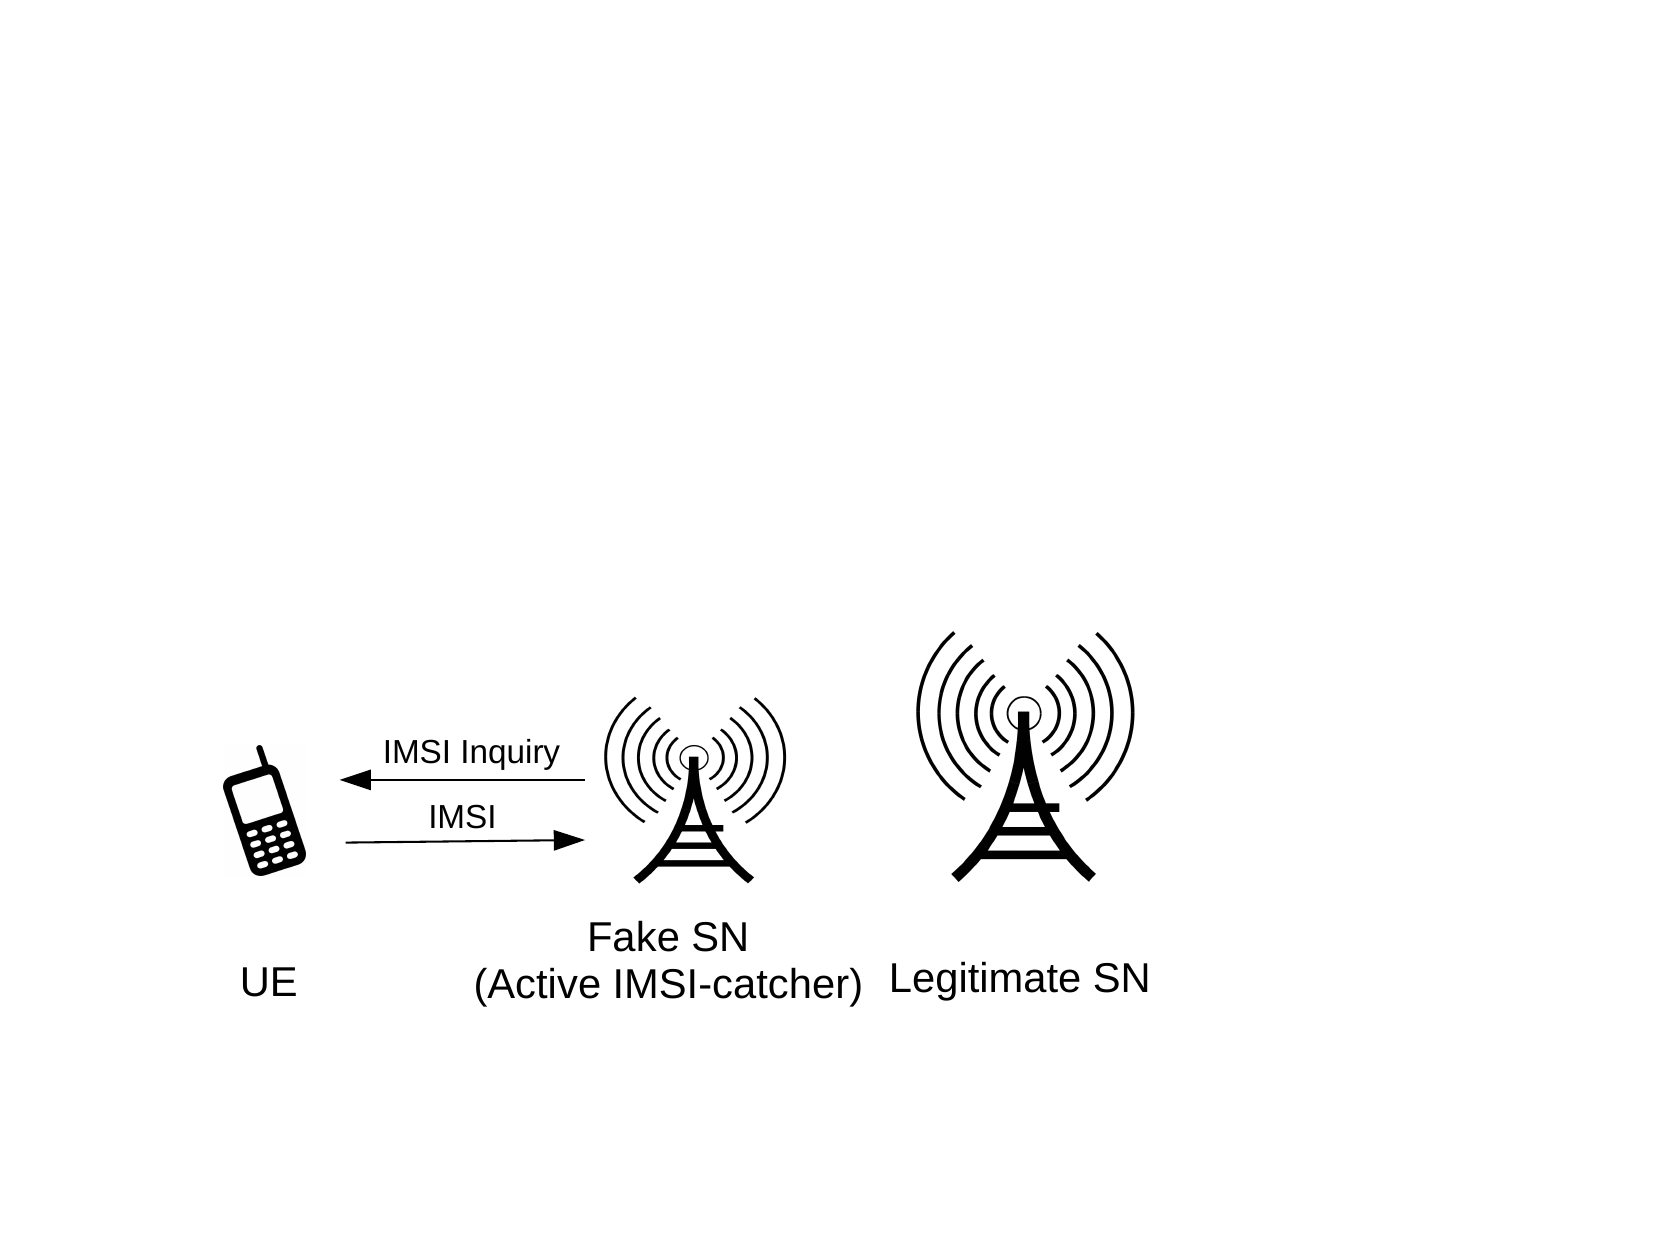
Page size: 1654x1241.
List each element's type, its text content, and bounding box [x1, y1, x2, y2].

text_box Fake SN (Active IMSI-catcher) [450, 906, 887, 1016]
text_box Legitimate SN [874, 947, 1174, 1010]
picture [223, 745, 306, 876]
picture [603, 695, 790, 888]
text_box IMSI Inquiry [368, 725, 586, 779]
picture [915, 629, 1139, 888]
text_box UE [225, 950, 316, 1013]
text_box IMSI [413, 790, 525, 844]
